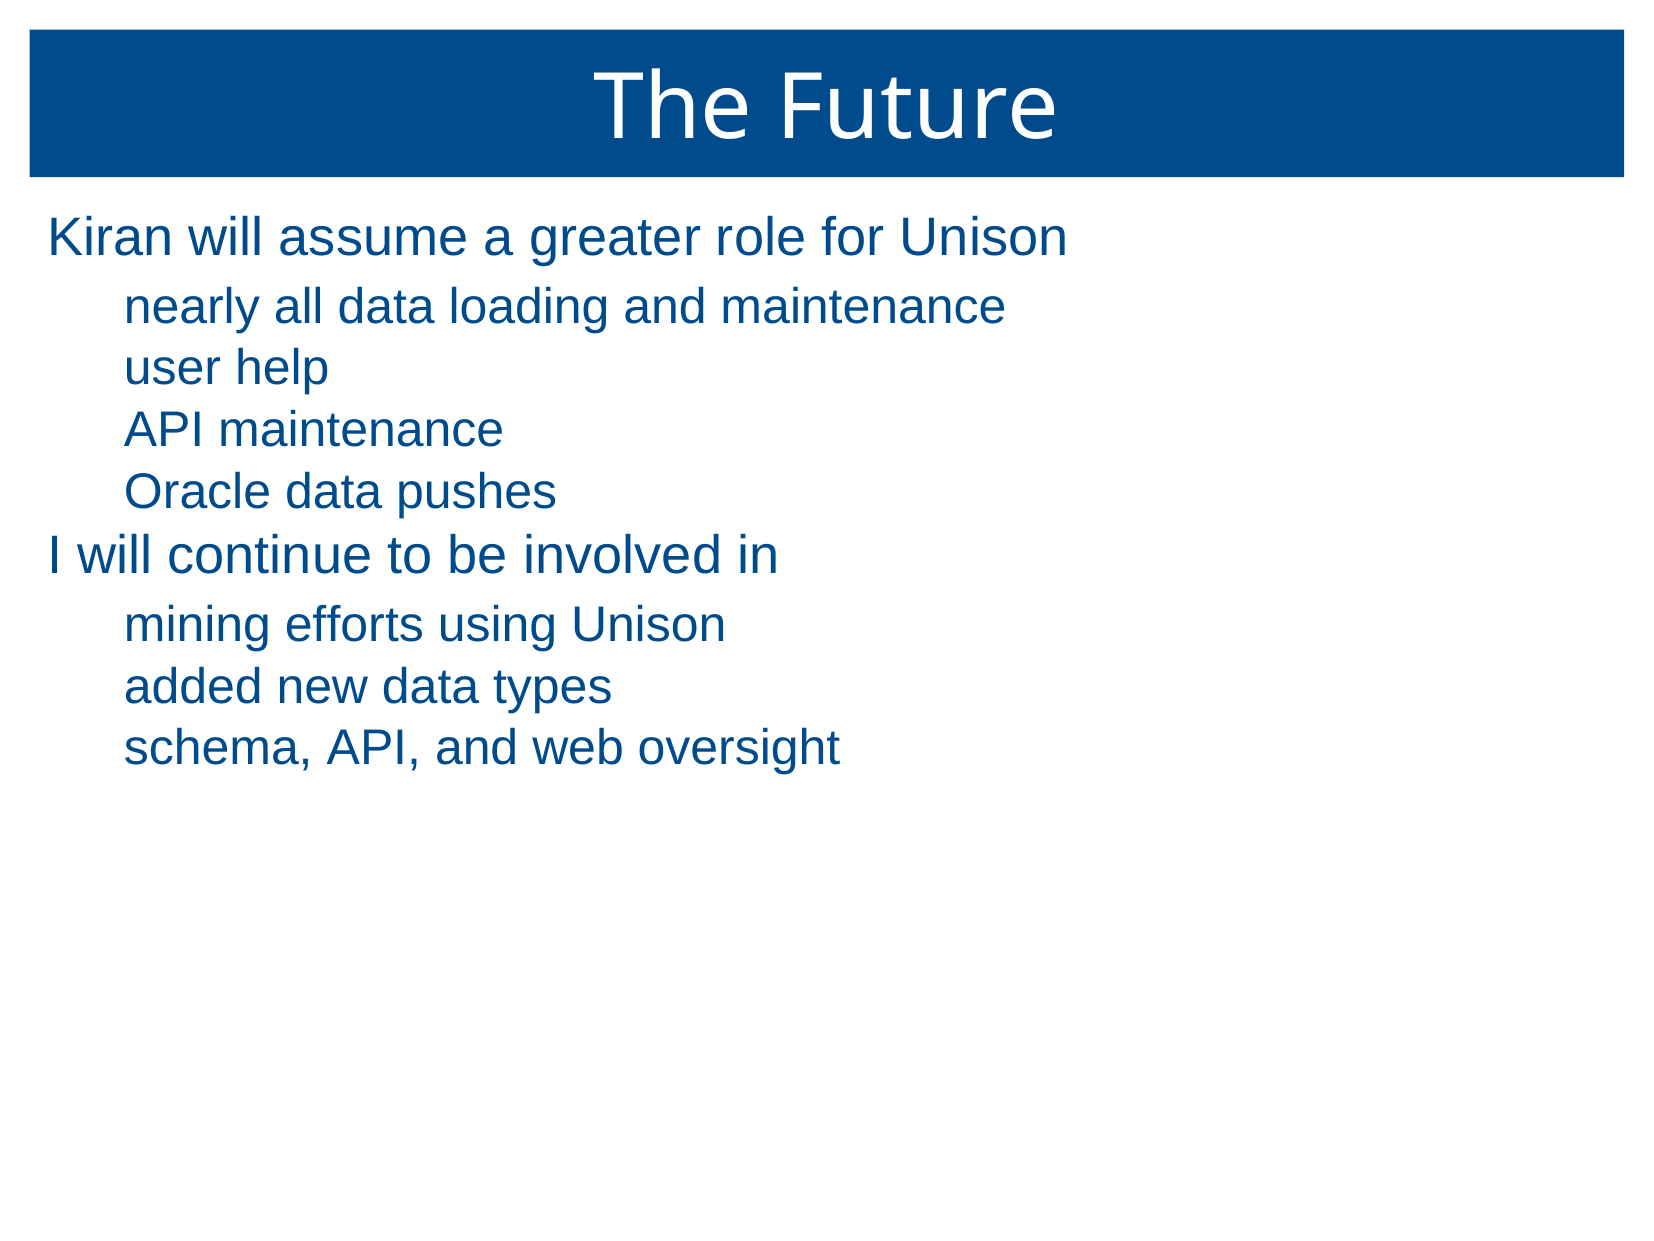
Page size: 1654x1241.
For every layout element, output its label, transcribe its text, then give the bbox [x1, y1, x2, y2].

list Kiran will assume a greater role for Unison nearly all data loading and maintenance user help API maintenance Oracle data pushes I will continue to be involved in mining efforts using Unison added new data types schema, API, and web oversight [29, 206, 1625, 1152]
title The Future [29, 29, 1625, 178]
